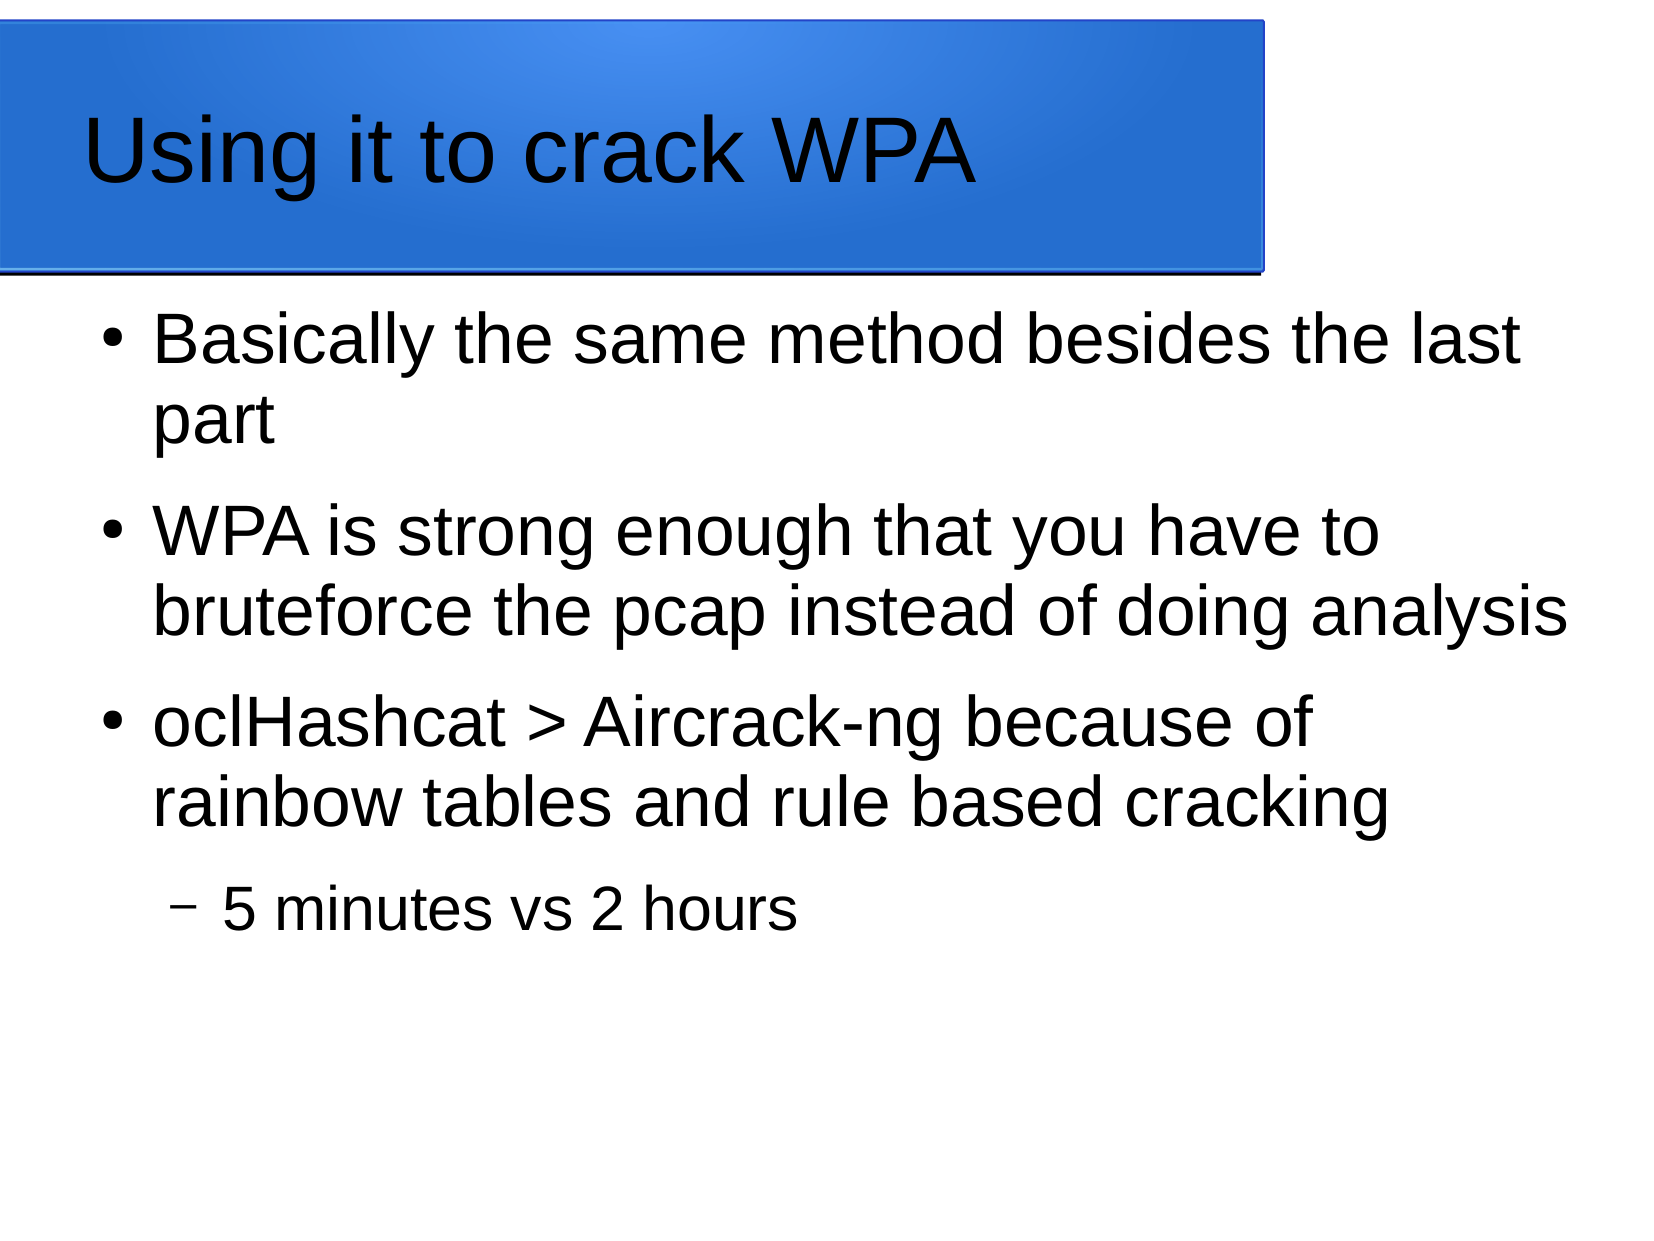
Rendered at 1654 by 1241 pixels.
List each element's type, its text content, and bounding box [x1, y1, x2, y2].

list Basically the same method besides the last part WPA is strong enough that you have to bruteforce the pcap instead of doing analysis oclHashcat > Aircrack-ng because of rainbow tables and rule based cracking 5 minutes vs 2 hours [82, 299, 1571, 1019]
title Using it to crack WPA [82, 47, 1235, 252]
